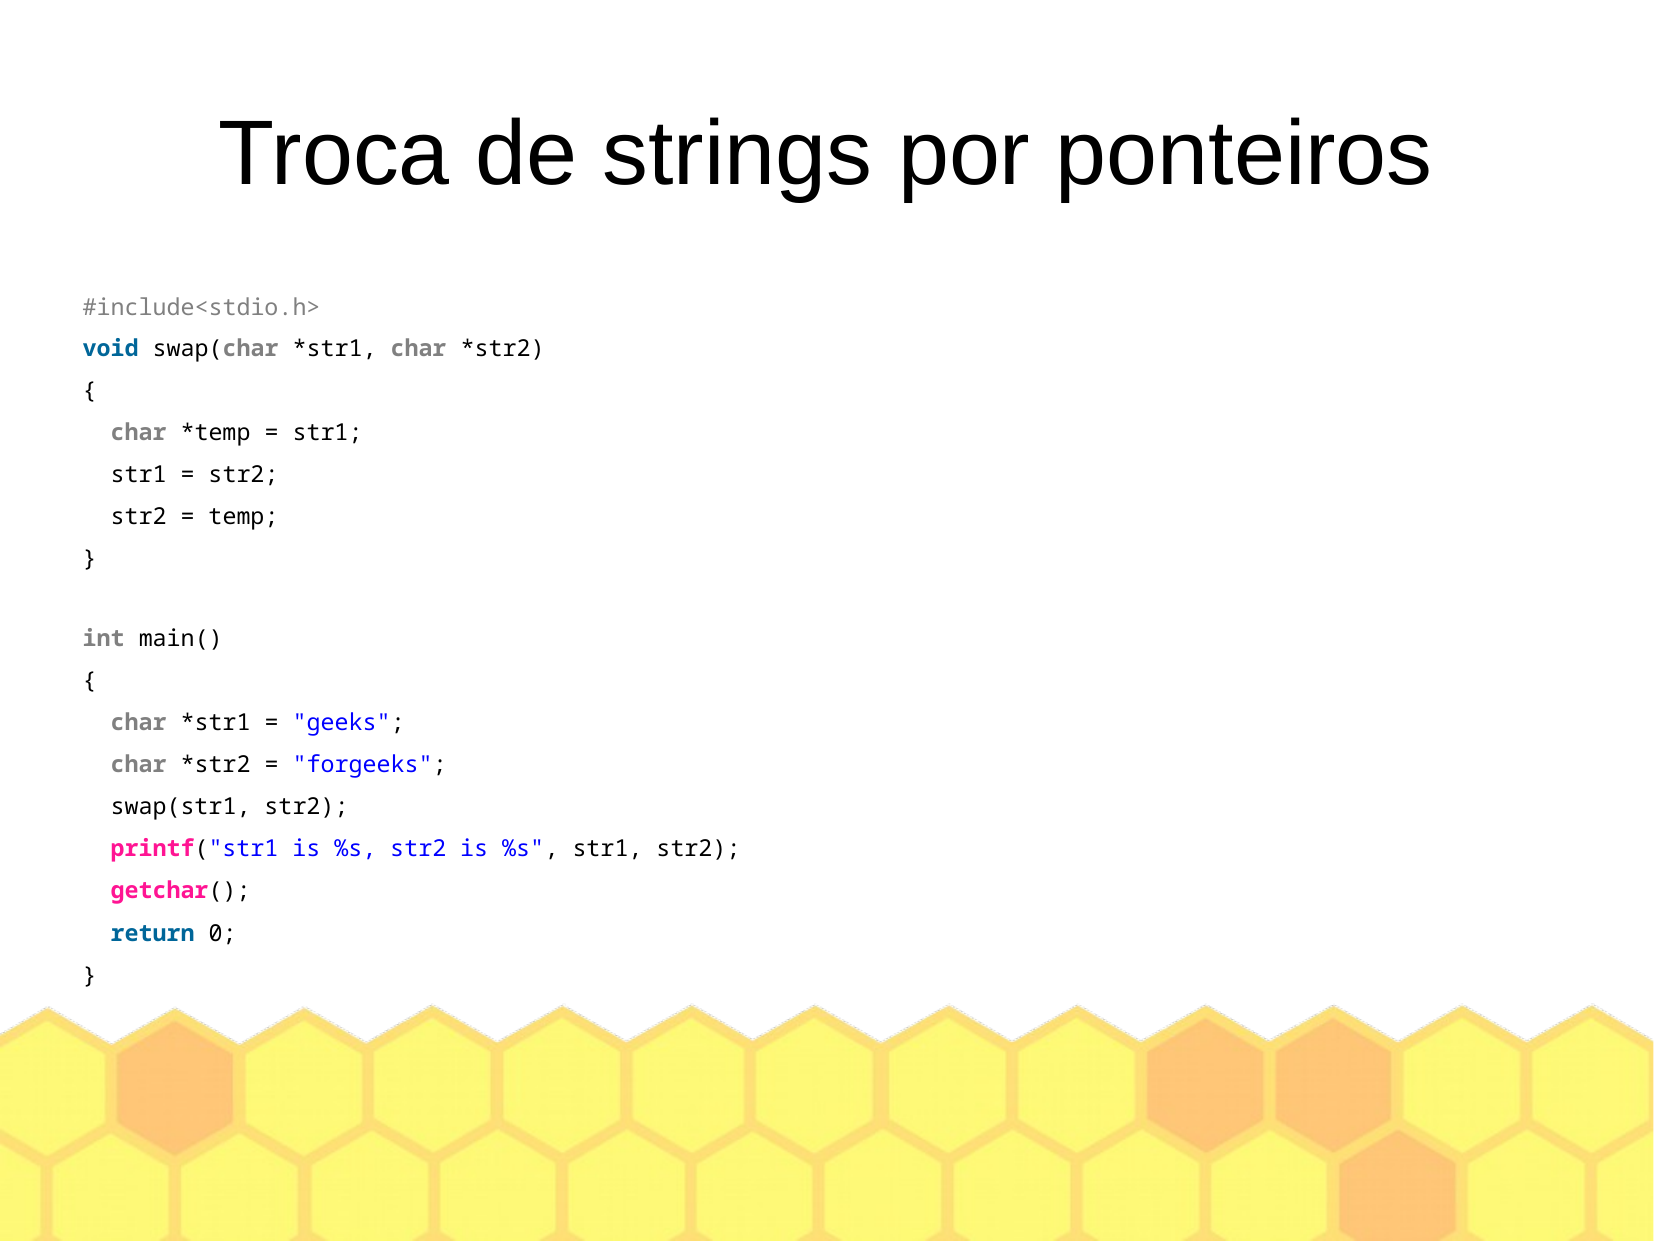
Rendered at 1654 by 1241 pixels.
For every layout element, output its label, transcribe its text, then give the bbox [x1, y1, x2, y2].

list #include<stdio.h> void swap(char *str1, char *str2) { char *temp = str1; str1 = str2; str2 = temp; } int main() { char *str1 = "geeks"; char *str2 = "forgeeks"; swap(str1, str2); printf("str1 is %s, str2 is %s", str1, str2); getchar(); return 0; } [82, 290, 1571, 1010]
picture [0, 1001, 1654, 1241]
title Troca de strings por ponteiros [82, 49, 1571, 257]
